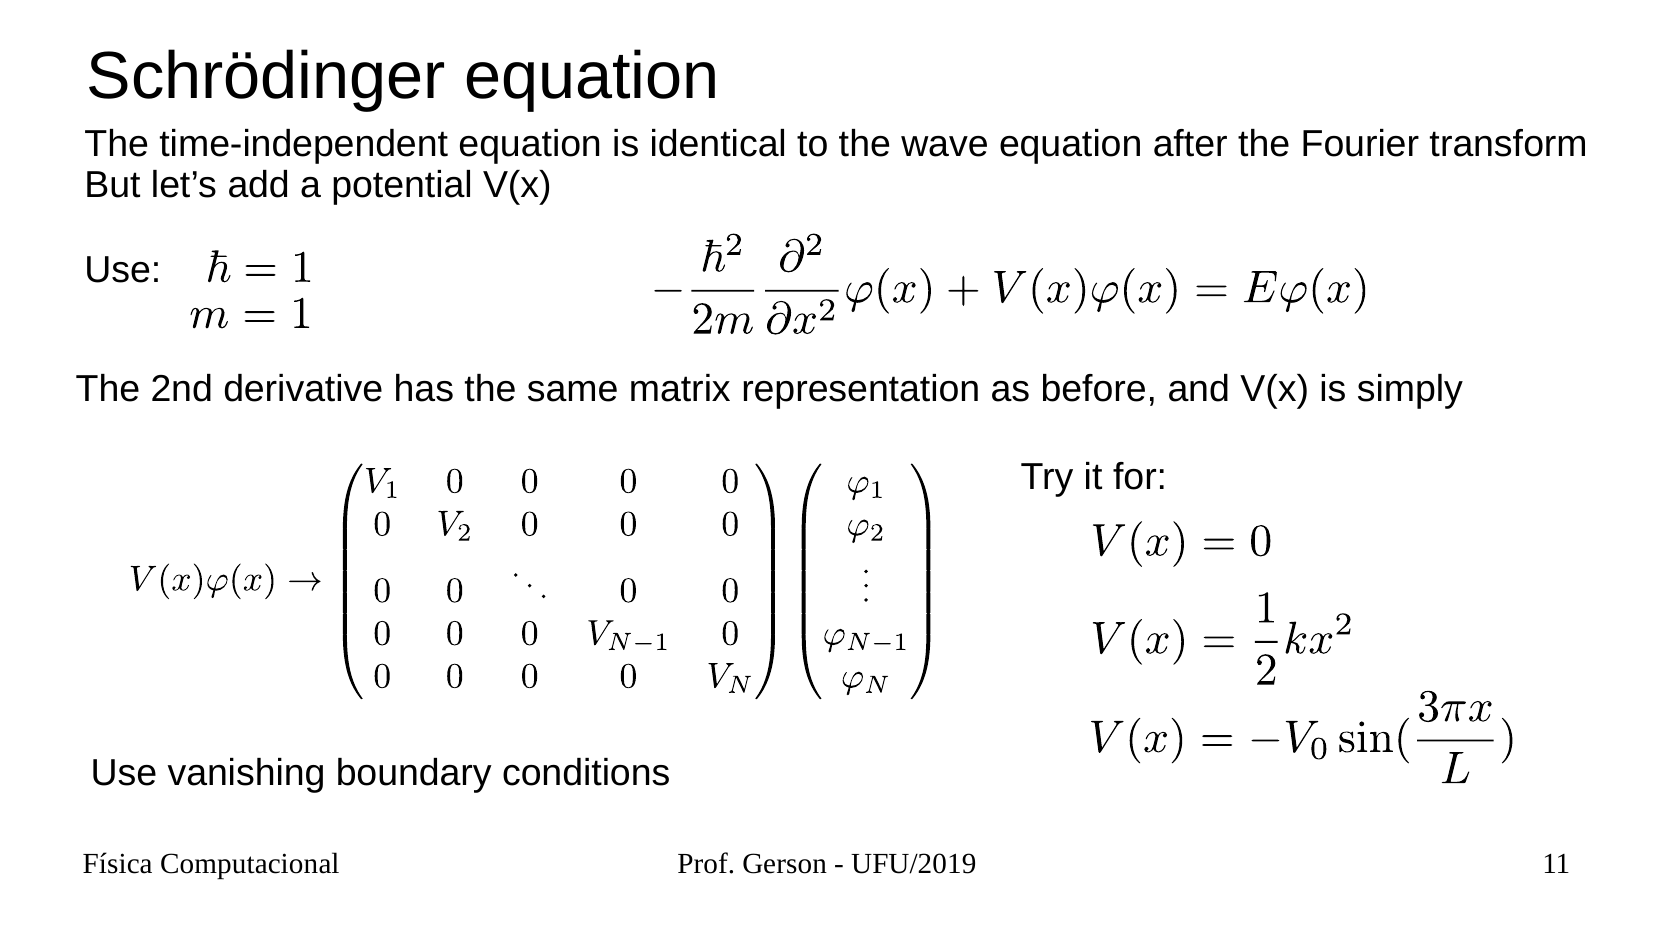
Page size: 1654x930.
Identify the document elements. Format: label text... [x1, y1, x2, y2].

text_box Use vanishing boundary conditions [75, 744, 686, 801]
text_box Try it for: [1005, 447, 1183, 505]
picture [189, 297, 310, 329]
text_box The time-independent equation is identical to the wave equation after the Fourier transform But let’s add a potential V(x) Use: [69, 114, 1604, 298]
picture [648, 231, 1367, 337]
picture [205, 250, 311, 283]
picture [128, 463, 931, 700]
picture [1088, 519, 1273, 569]
text_box Schrödinger equation [71, 31, 1203, 114]
picture [1088, 590, 1353, 687]
picture [1088, 690, 1513, 784]
text_box The 2nd derivative has the same matrix representation as before, and V(x) is simply [60, 360, 1479, 418]
